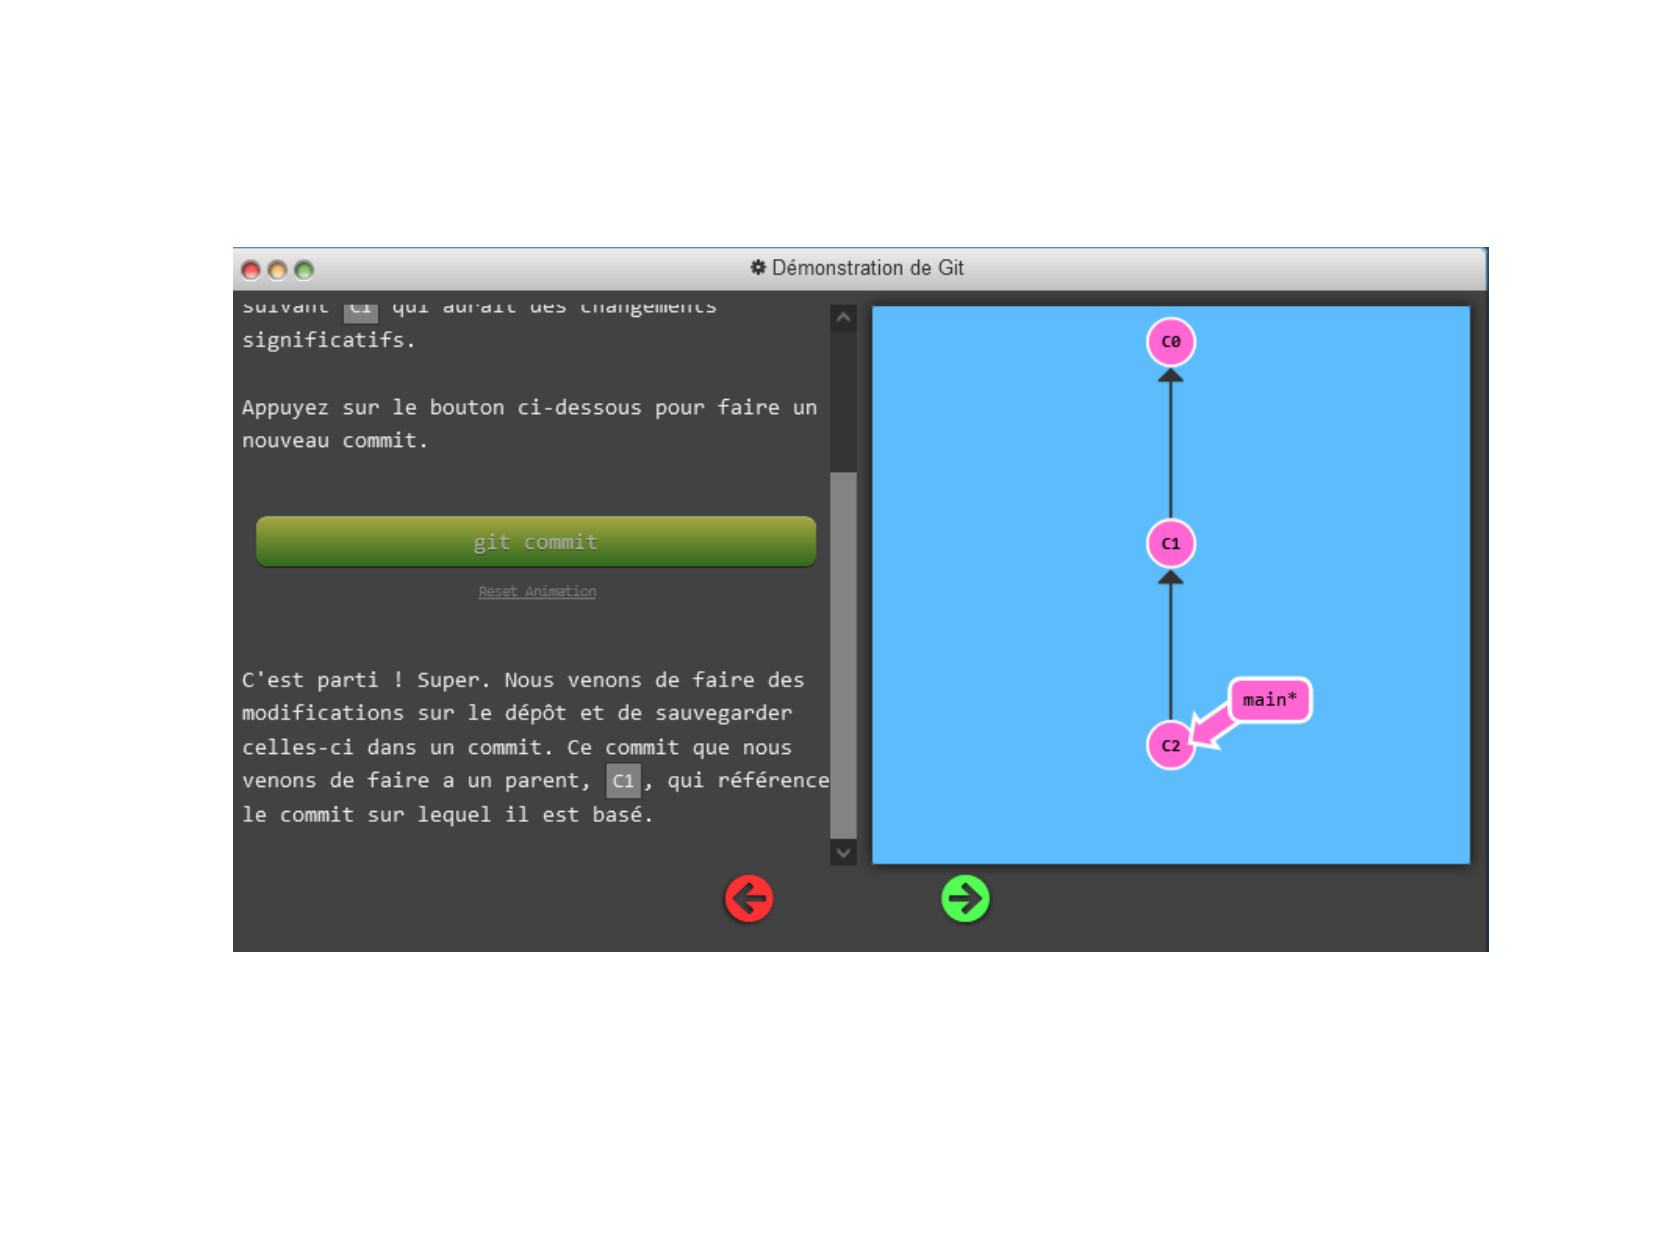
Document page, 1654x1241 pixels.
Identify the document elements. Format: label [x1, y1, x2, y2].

picture [233, 247, 1489, 952]
